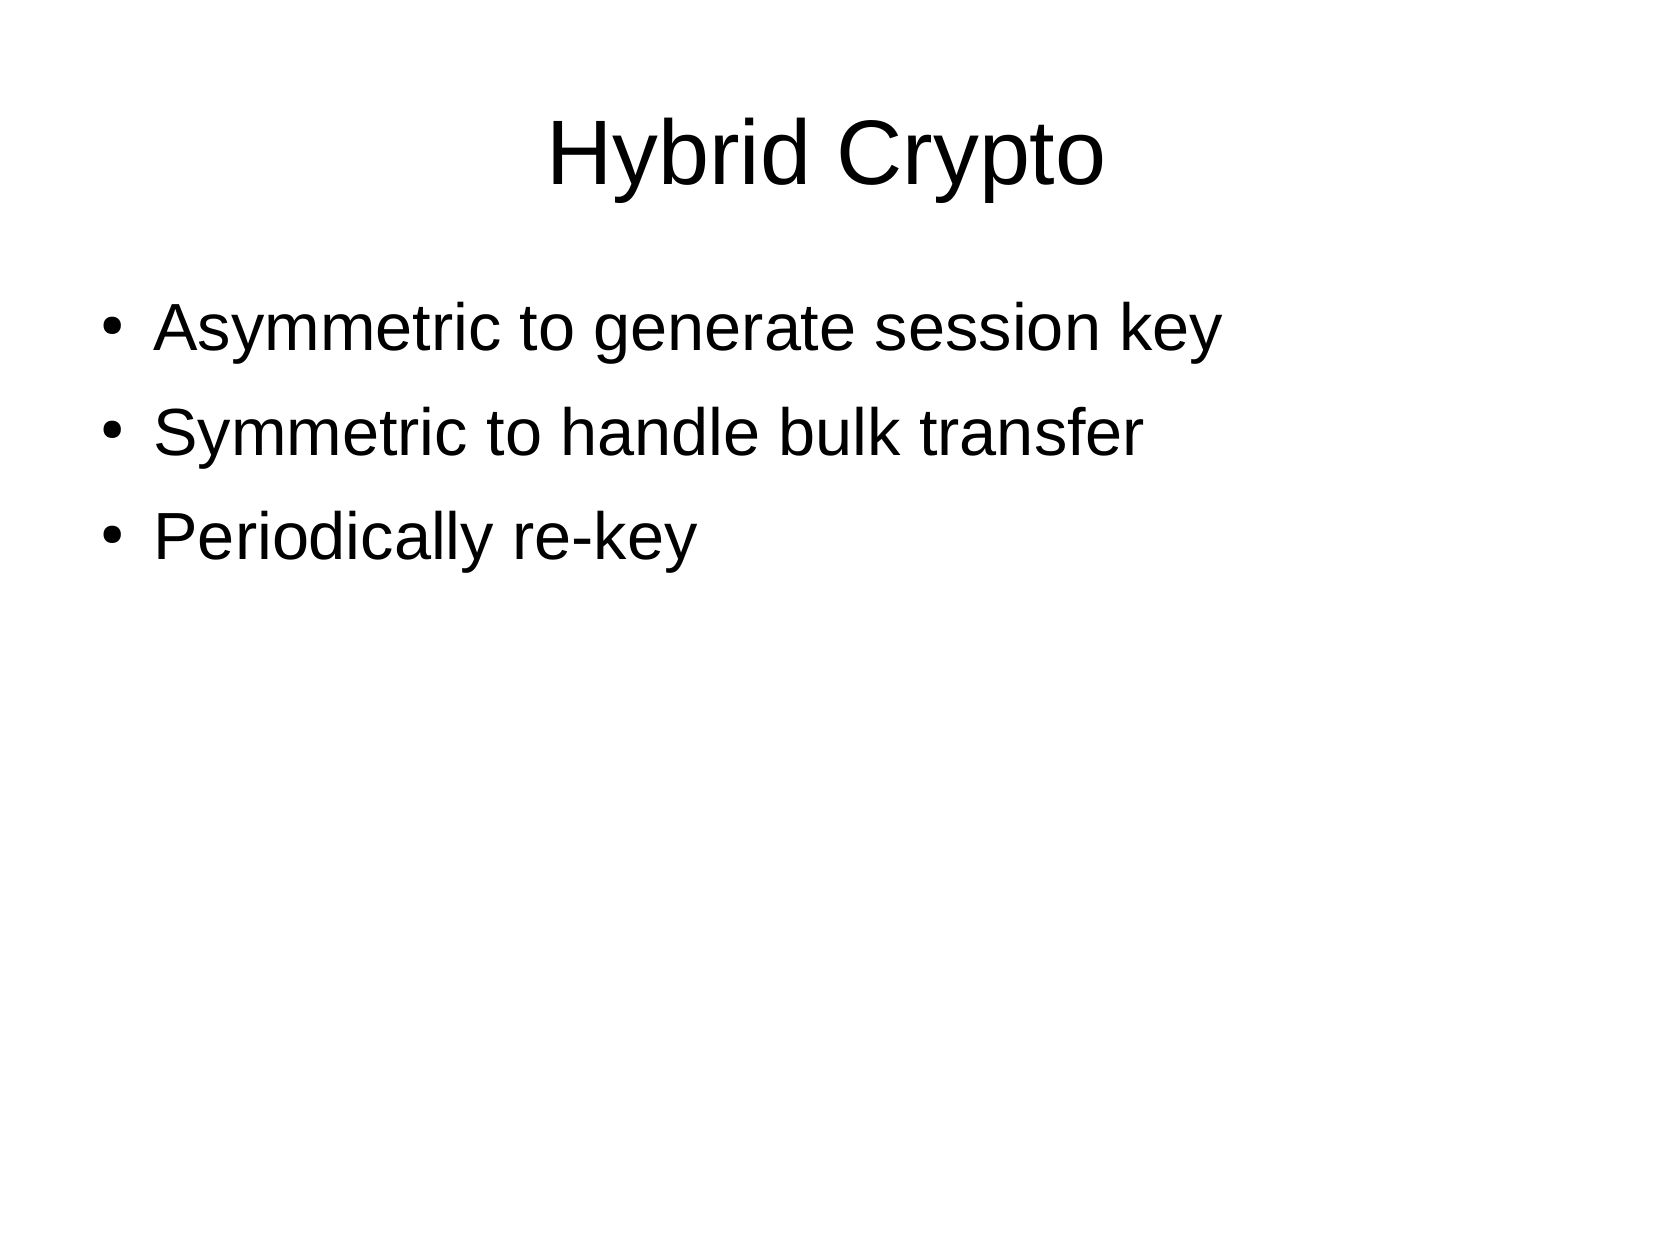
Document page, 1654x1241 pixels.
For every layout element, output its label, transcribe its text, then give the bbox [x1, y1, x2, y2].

title Hybrid Crypto [82, 56, 1571, 250]
list Asymmetric to generate session key Symmetric to handle bulk transfer Periodically re-key [82, 290, 1571, 1109]
